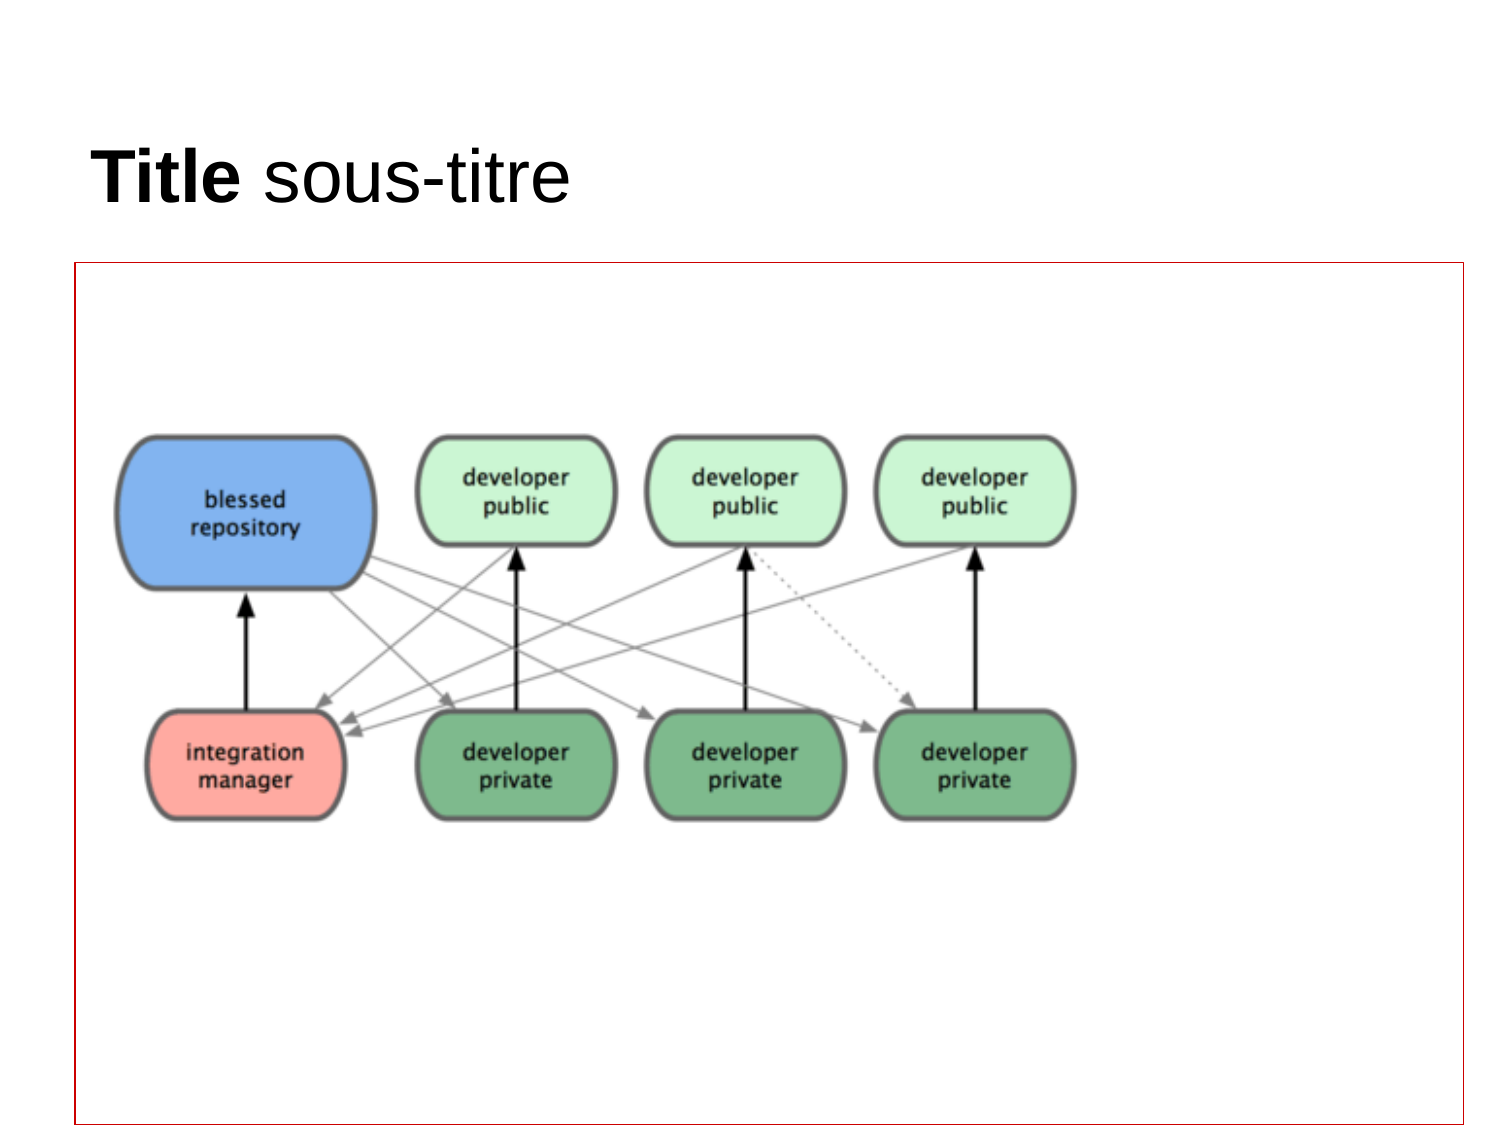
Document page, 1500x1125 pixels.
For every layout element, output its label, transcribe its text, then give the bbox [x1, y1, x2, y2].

title Title sous-titre [75, 45, 1425, 233]
list [75, 262, 1464, 1125]
picture [110, 432, 1081, 825]
